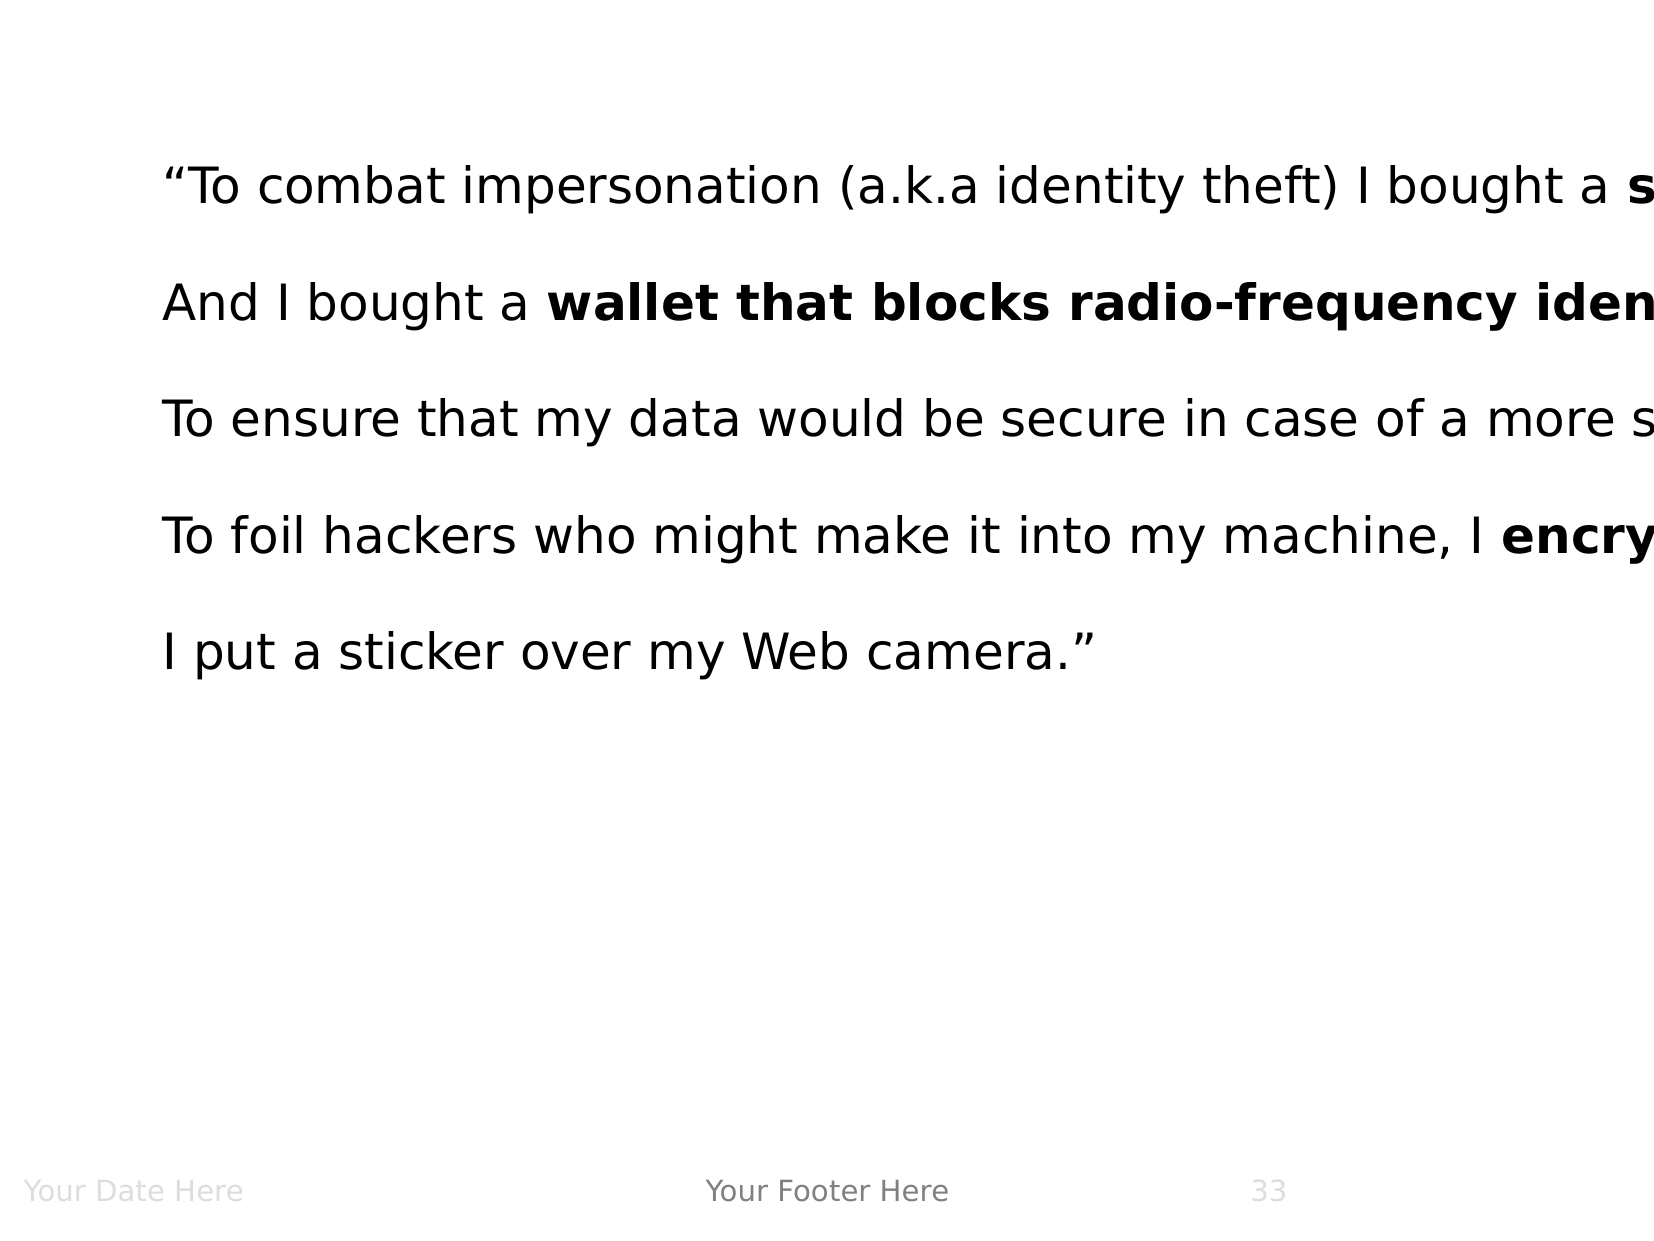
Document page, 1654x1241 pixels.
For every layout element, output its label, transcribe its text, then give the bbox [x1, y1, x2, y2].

text_box “To combat impersonation (a.k.a identity theft) I bought a shredder and started shredding documents containing personal information. And I bought a wallet that blocks radio-frequency identification signals on my credit cards and passport, which can be skimmed by hackers.” To ensure that my data would be secure in case of a more serious hack, I bought an external hard drive and started backing up my files regularly. To foil hackers who might make it into my machine, I encrypted my hard drive (which on a Mac was a one-click operation). I put a sticker over my Web camera.” [147, 149, 1506, 1113]
text_box Your Footer Here [565, 1172, 1090, 1241]
text_box Your Date Here [23, 1172, 409, 1241]
text_box [1250, 1172, 1636, 1241]
